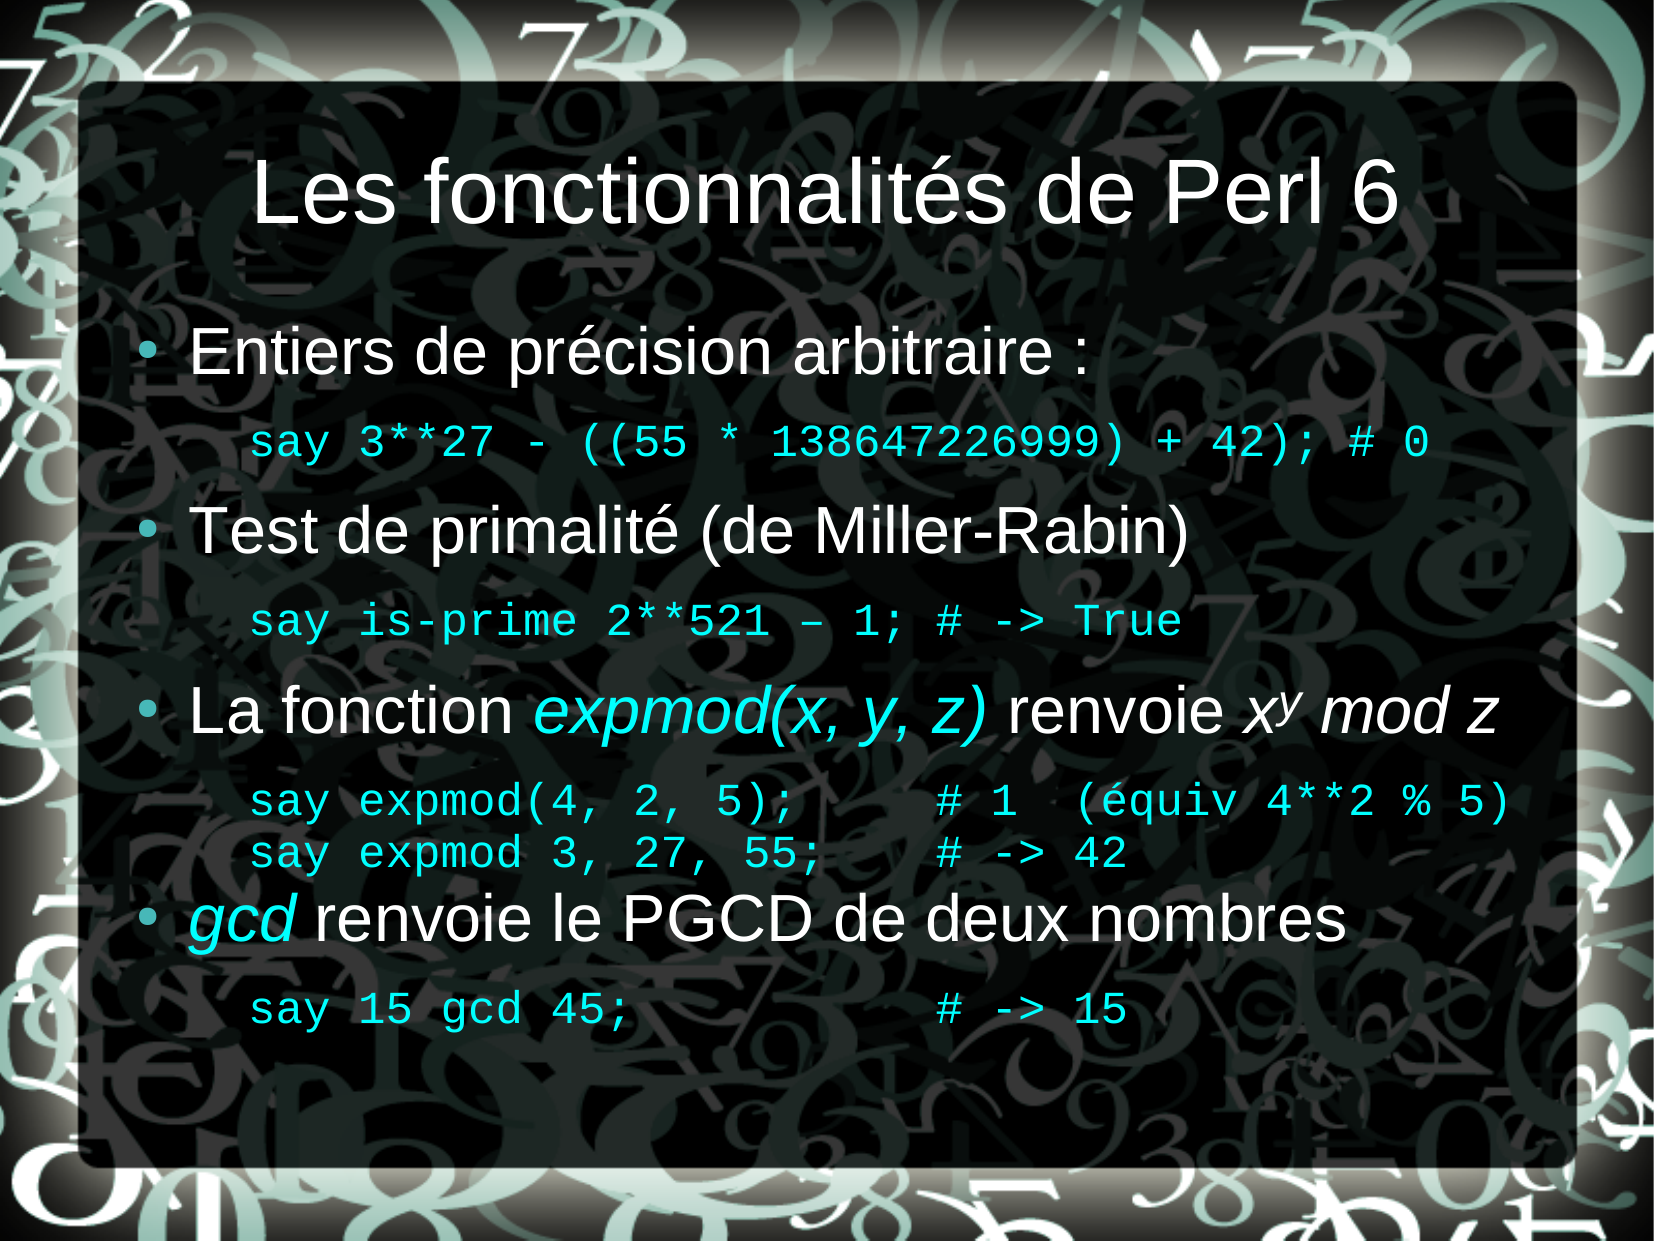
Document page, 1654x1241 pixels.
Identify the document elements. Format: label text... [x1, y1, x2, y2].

list Entiers de précision arbitraire : say 3**27 - ((55 * 138647226999) + 42); # 0 Test de primalité (de Miller-Rabin) say is-prime 2**521 – 1; # -> True La fonction expmod(x, y, z) renvoie xy mod z say expmod(4, 2, 5); # 1 (équiv 4**2 % 5) say expmod 3, 27, 55; # -> 42 gcd renvoie le PGCD de deux nombres say 15 gcd 45; # -> 15 [118, 313, 1542, 1072]
title Les fonctionnalités de Perl 6 [82, 88, 1571, 296]
picture [0, 0, 1654, 1241]
